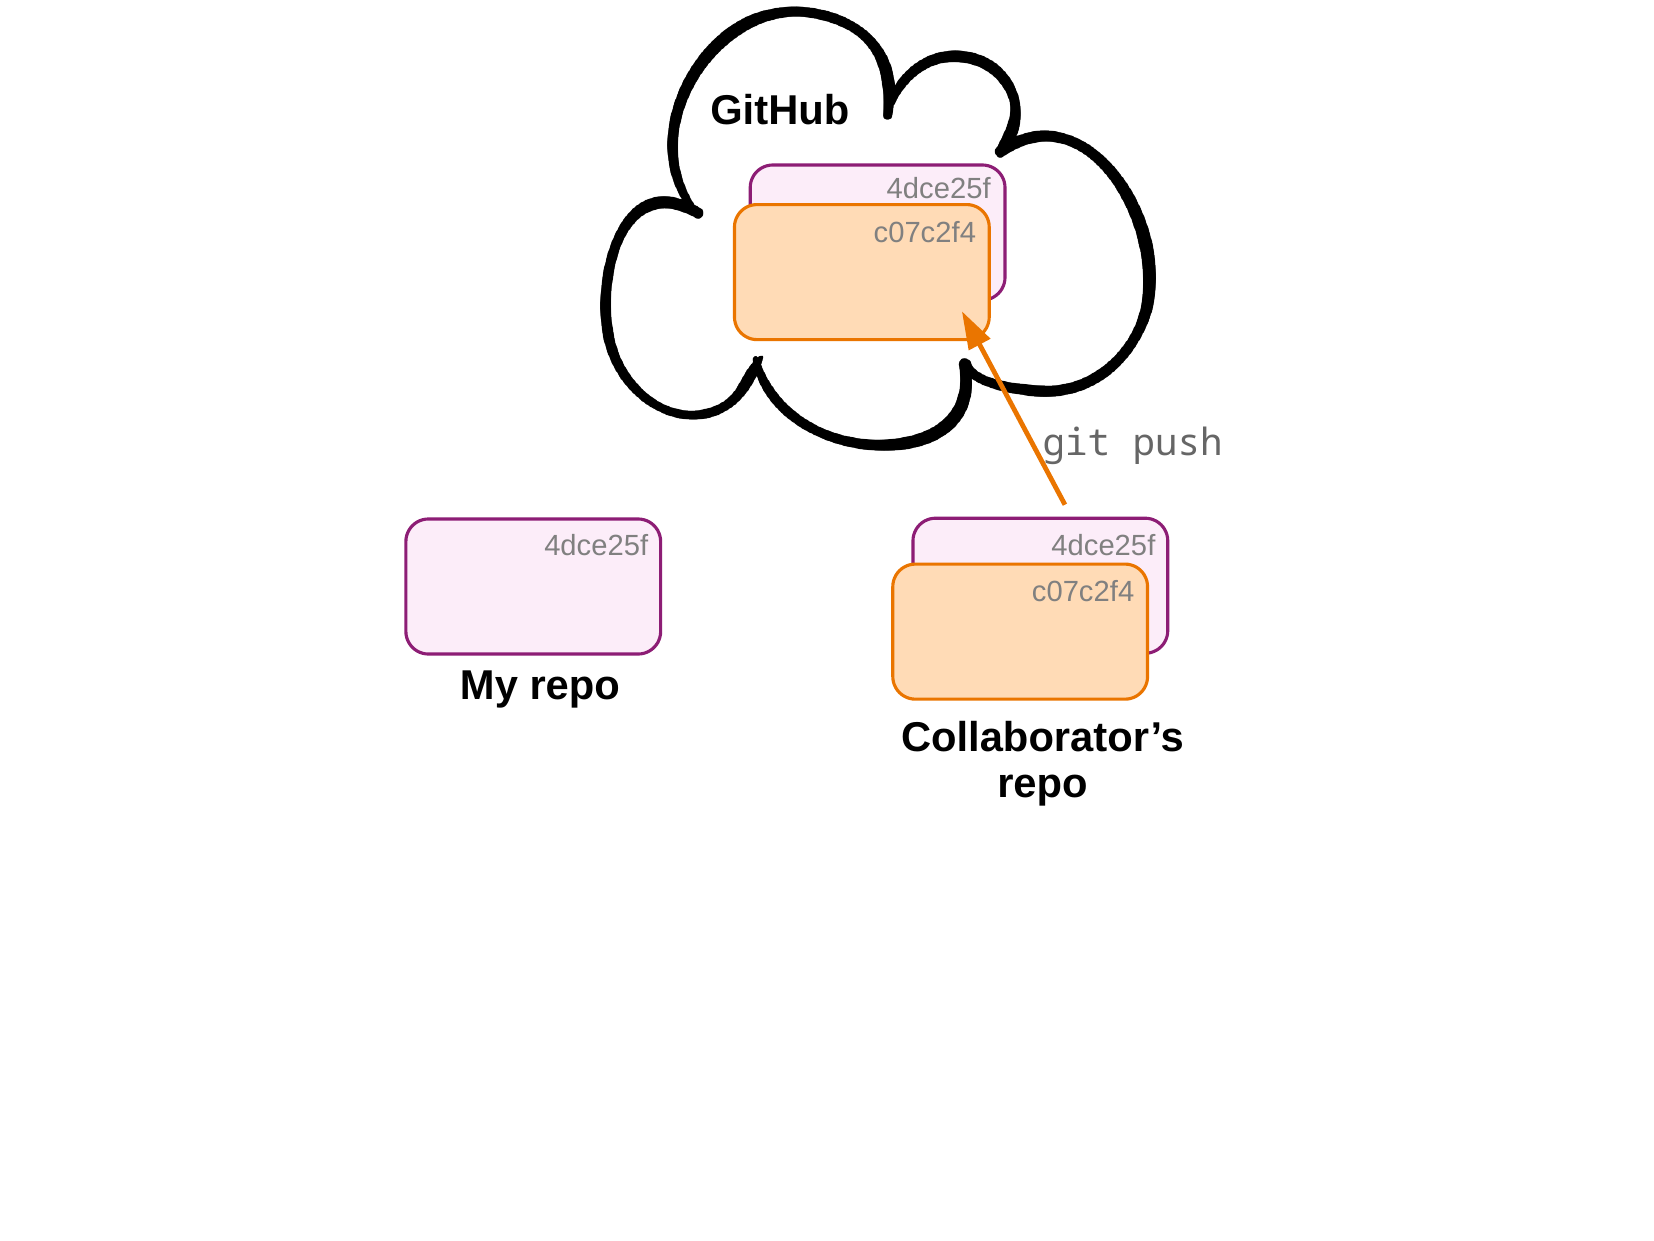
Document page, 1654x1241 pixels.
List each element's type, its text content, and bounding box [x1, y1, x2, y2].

text_box c07c2f4 [1011, 567, 1156, 620]
picture [600, 6, 1156, 451]
text_box My repo [435, 653, 646, 725]
text_box 4dce25f [1019, 521, 1188, 576]
text_box 4dce25f [512, 521, 681, 576]
text_box Collaborator’s repo [885, 706, 1201, 815]
text_box [405, 518, 661, 655]
text_box git push [1027, 407, 1268, 468]
text_box [892, 518, 1168, 700]
